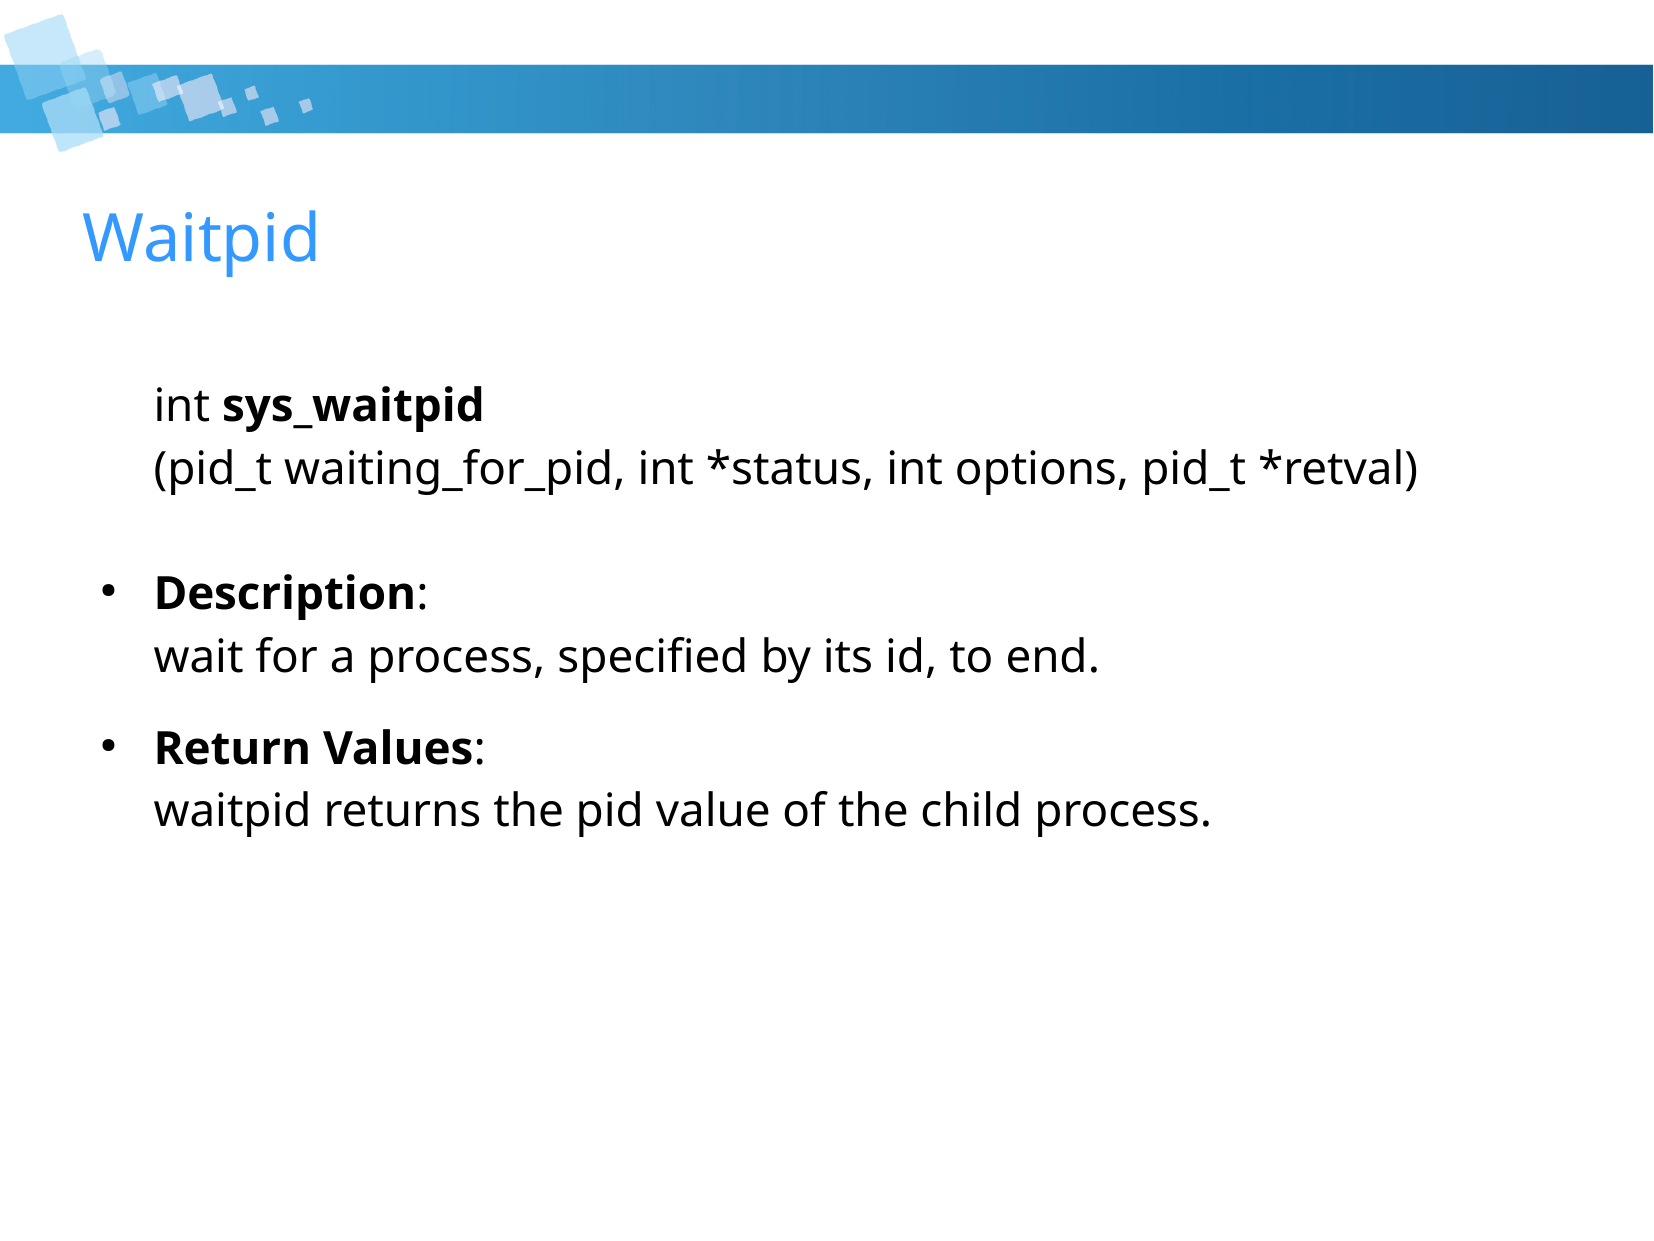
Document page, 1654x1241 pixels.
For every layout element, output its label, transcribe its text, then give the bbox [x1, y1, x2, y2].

list int sys_waitpid (pid_t waiting_for_pid, int *status, int options, pid_t *retval) Description: wait for a process, specified by its id, to end. Return Values: waitpid returns the pid value of the child process. [82, 372, 1571, 1093]
title Waitpid [82, 132, 1571, 340]
picture [0, 0, 1653, 1238]
